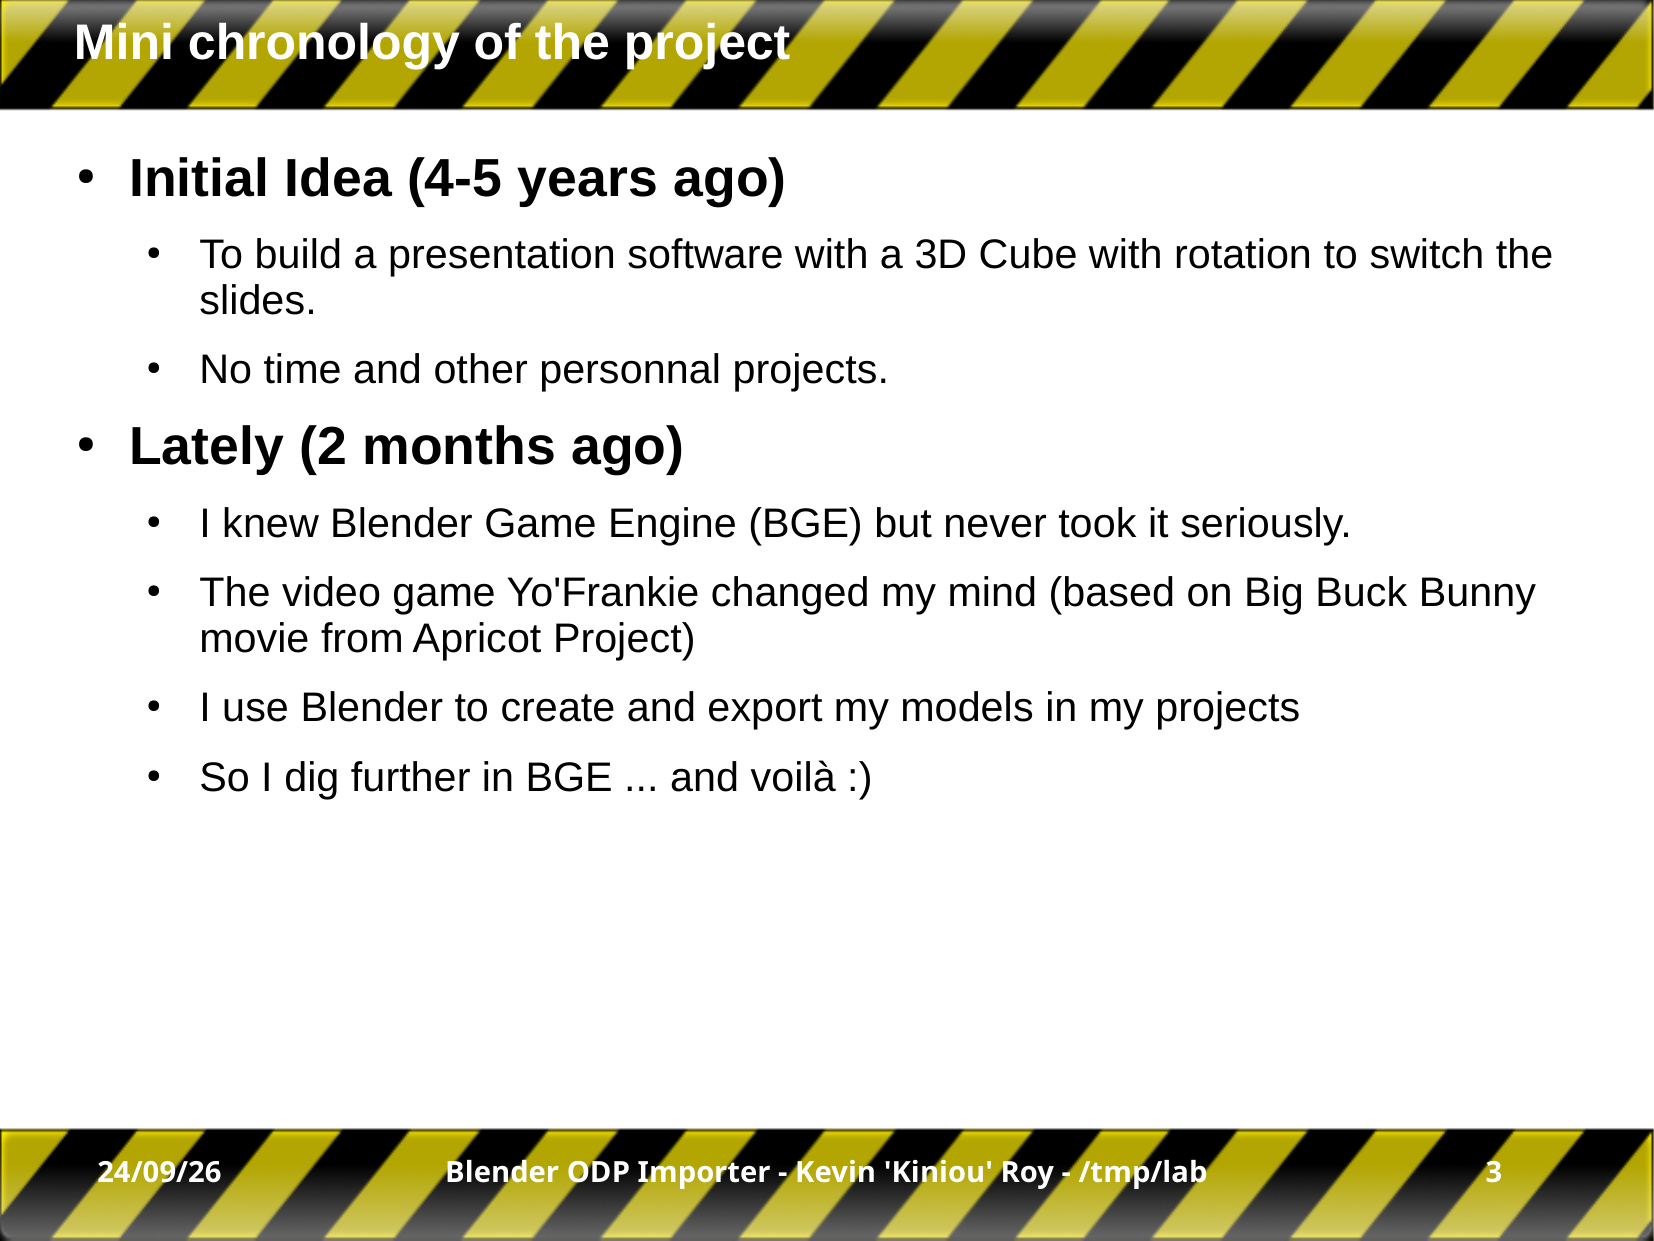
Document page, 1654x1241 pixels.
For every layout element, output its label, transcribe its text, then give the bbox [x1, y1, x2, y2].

list Initial Idea (4-5 years ago) To build a presentation software with a 3D Cube with rotation to switch the slides. No time and other personnal projects. Lately (2 months ago) I knew Blender Game Engine (BGE) but never took it seriously. The video game Yo'Frankie changed my mind (based on Big Buck Bunny movie from Apricot Project) I use Blender to create and export my models in my projects So I dig further in BGE ... and voilà :) [59, 147, 1595, 803]
picture [0, 0, 1654, 1241]
title Mini chronology of the project [73, 14, 1580, 109]
